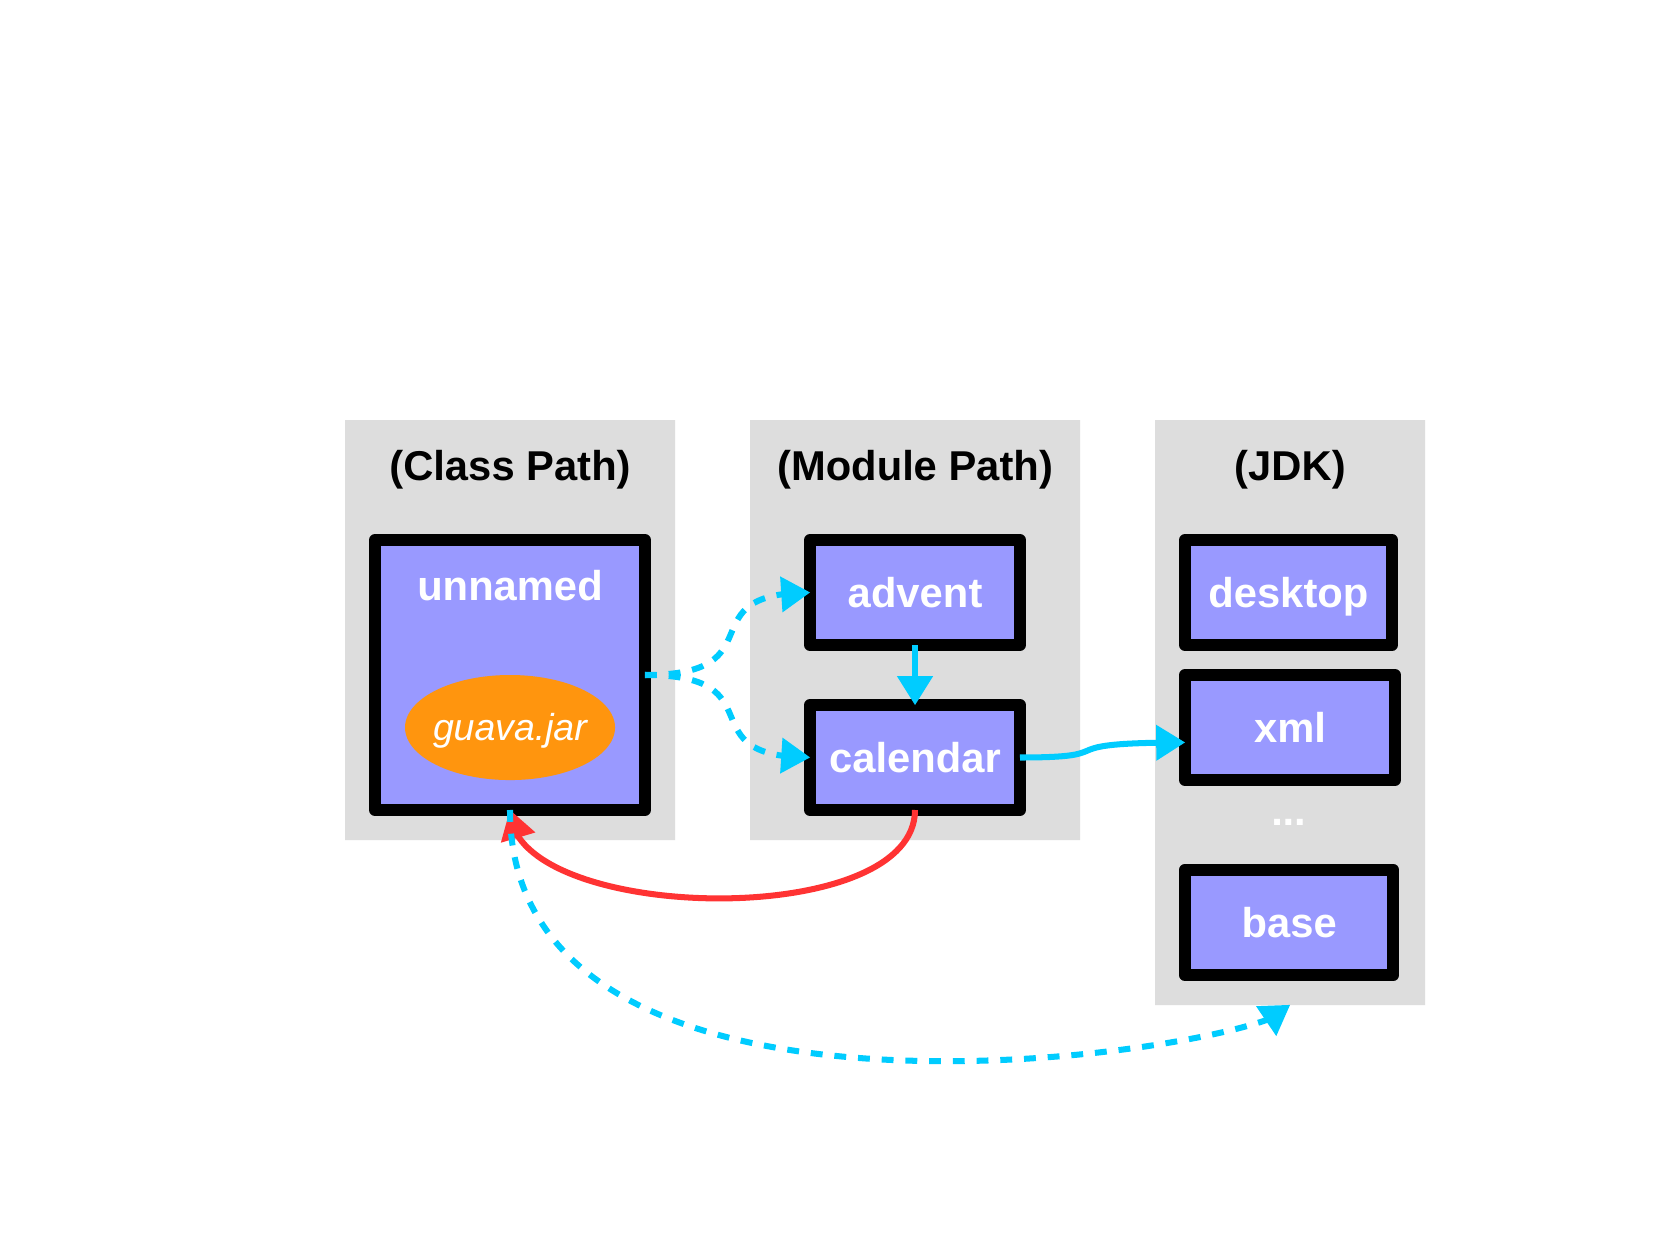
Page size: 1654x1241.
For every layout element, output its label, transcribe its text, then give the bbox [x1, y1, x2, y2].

text_box xml [1185, 675, 1396, 781]
text_box [750, 526, 1081, 841]
text_box [1155, 420, 1426, 1006]
text_box ... [1183, 780, 1394, 886]
text_box desktop [1185, 541, 1393, 646]
text_box base [1184, 886, 1394, 976]
text_box [750, 420, 1081, 435]
text_box [345, 420, 676, 435]
text_box unnamed [375, 555, 646, 631]
text_box [345, 526, 676, 841]
text_box calendar [810, 705, 1021, 811]
text_box guava.jar [405, 675, 616, 781]
text_box (JDK) [1185, 435, 1396, 541]
text_box (Class Path) [330, 435, 691, 526]
text_box (Module Path) [735, 435, 1096, 526]
text_box [908, 756, 1081, 841]
text_box advent [810, 540, 1021, 646]
